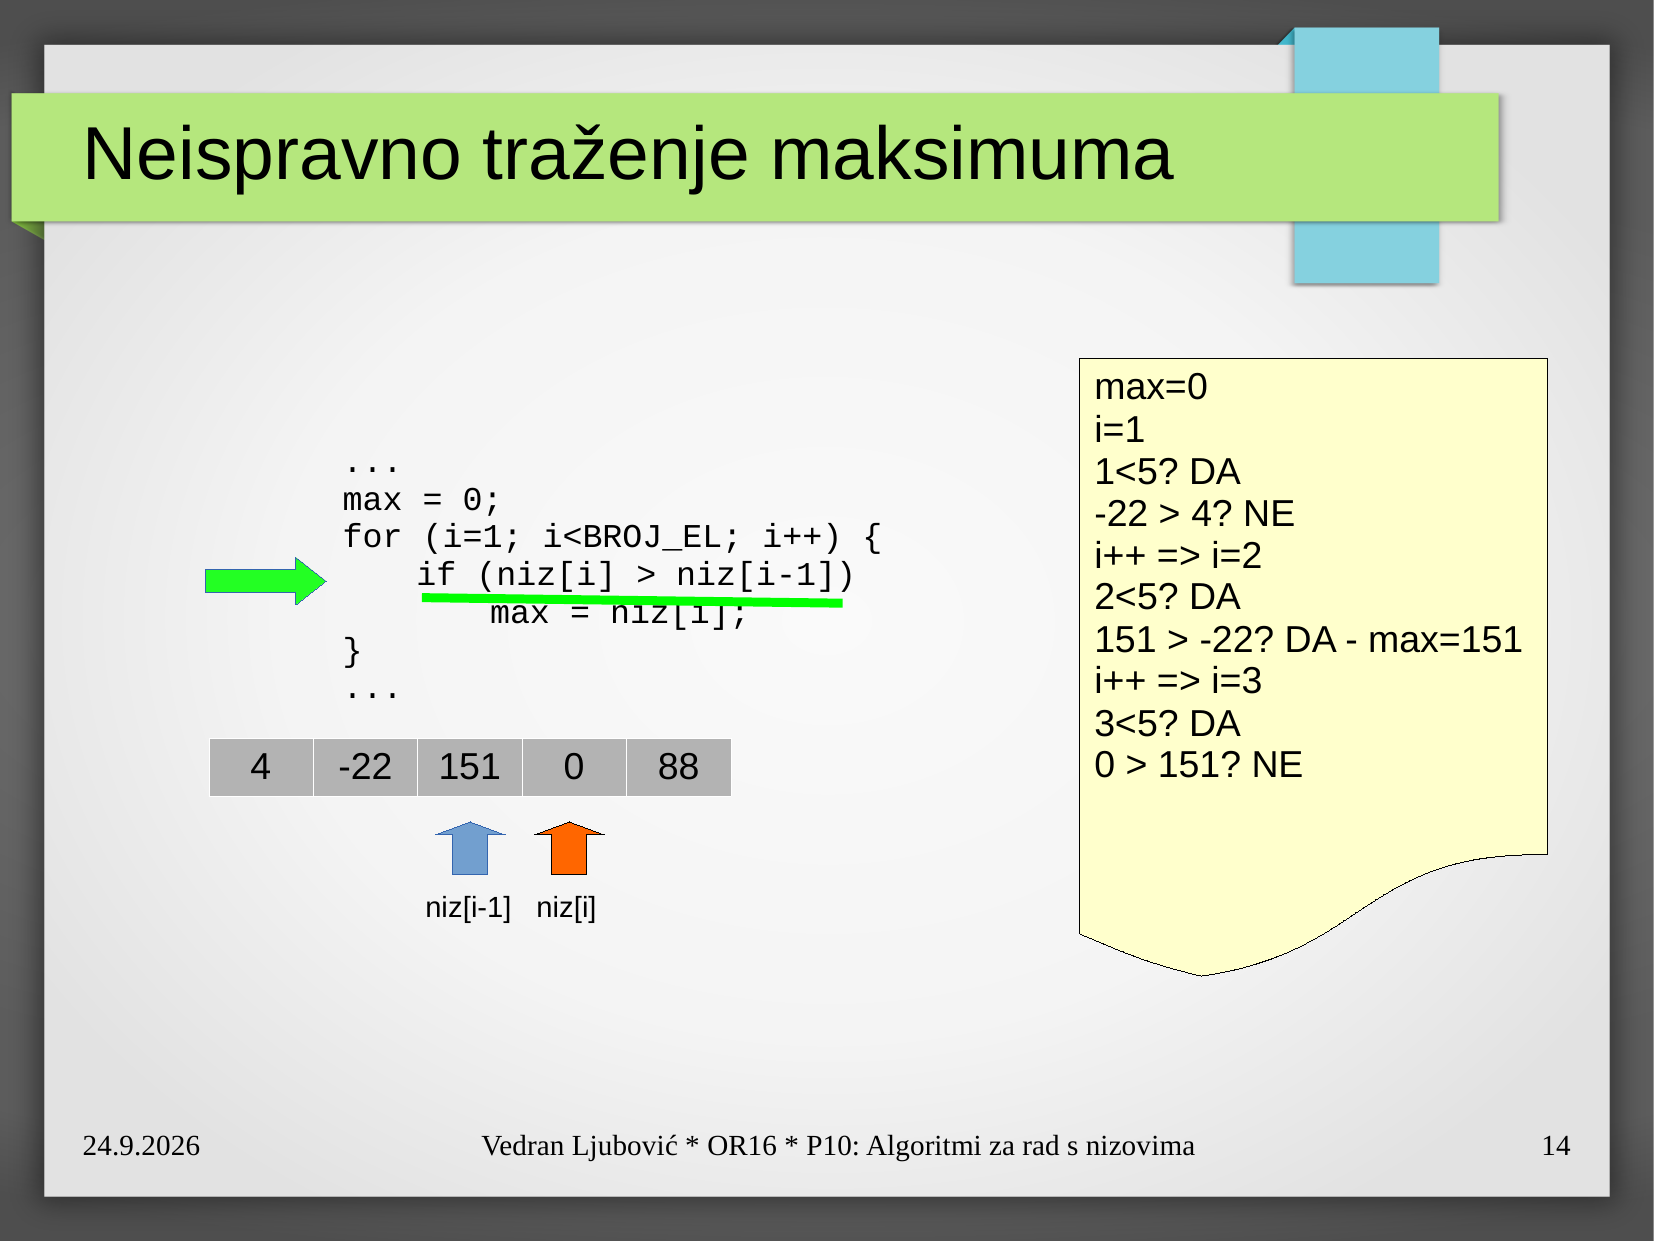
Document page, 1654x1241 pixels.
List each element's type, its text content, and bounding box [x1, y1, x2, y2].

text_box niz[i-1] niz[i] [349, 880, 619, 935]
text_box [435, 821, 506, 875]
text_box [205, 557, 327, 605]
table_header 0 [523, 739, 626, 796]
text_box max=0 i=1 1<5? DA -22 > 4? NE i++ => i=2 2<5? DA 151 > -22? DA - max=151 i++ => i=3 3<5? DA 0 > 151? NE [1079, 358, 1548, 977]
table_header 88 [627, 739, 731, 796]
table_header 4 [210, 739, 313, 796]
picture [0, 0, 1654, 1241]
table_header 151 [418, 739, 522, 796]
title Neispravno traženje maksimuma [82, 94, 1264, 213]
text_box [534, 821, 605, 875]
table_header -22 [314, 739, 417, 796]
text_box ... max = 0; for (i=1; i<BROJ_EL; i++) { if (niz[i] > niz[i-1]) max = niz[i]; } ... [254, 399, 1306, 1034]
